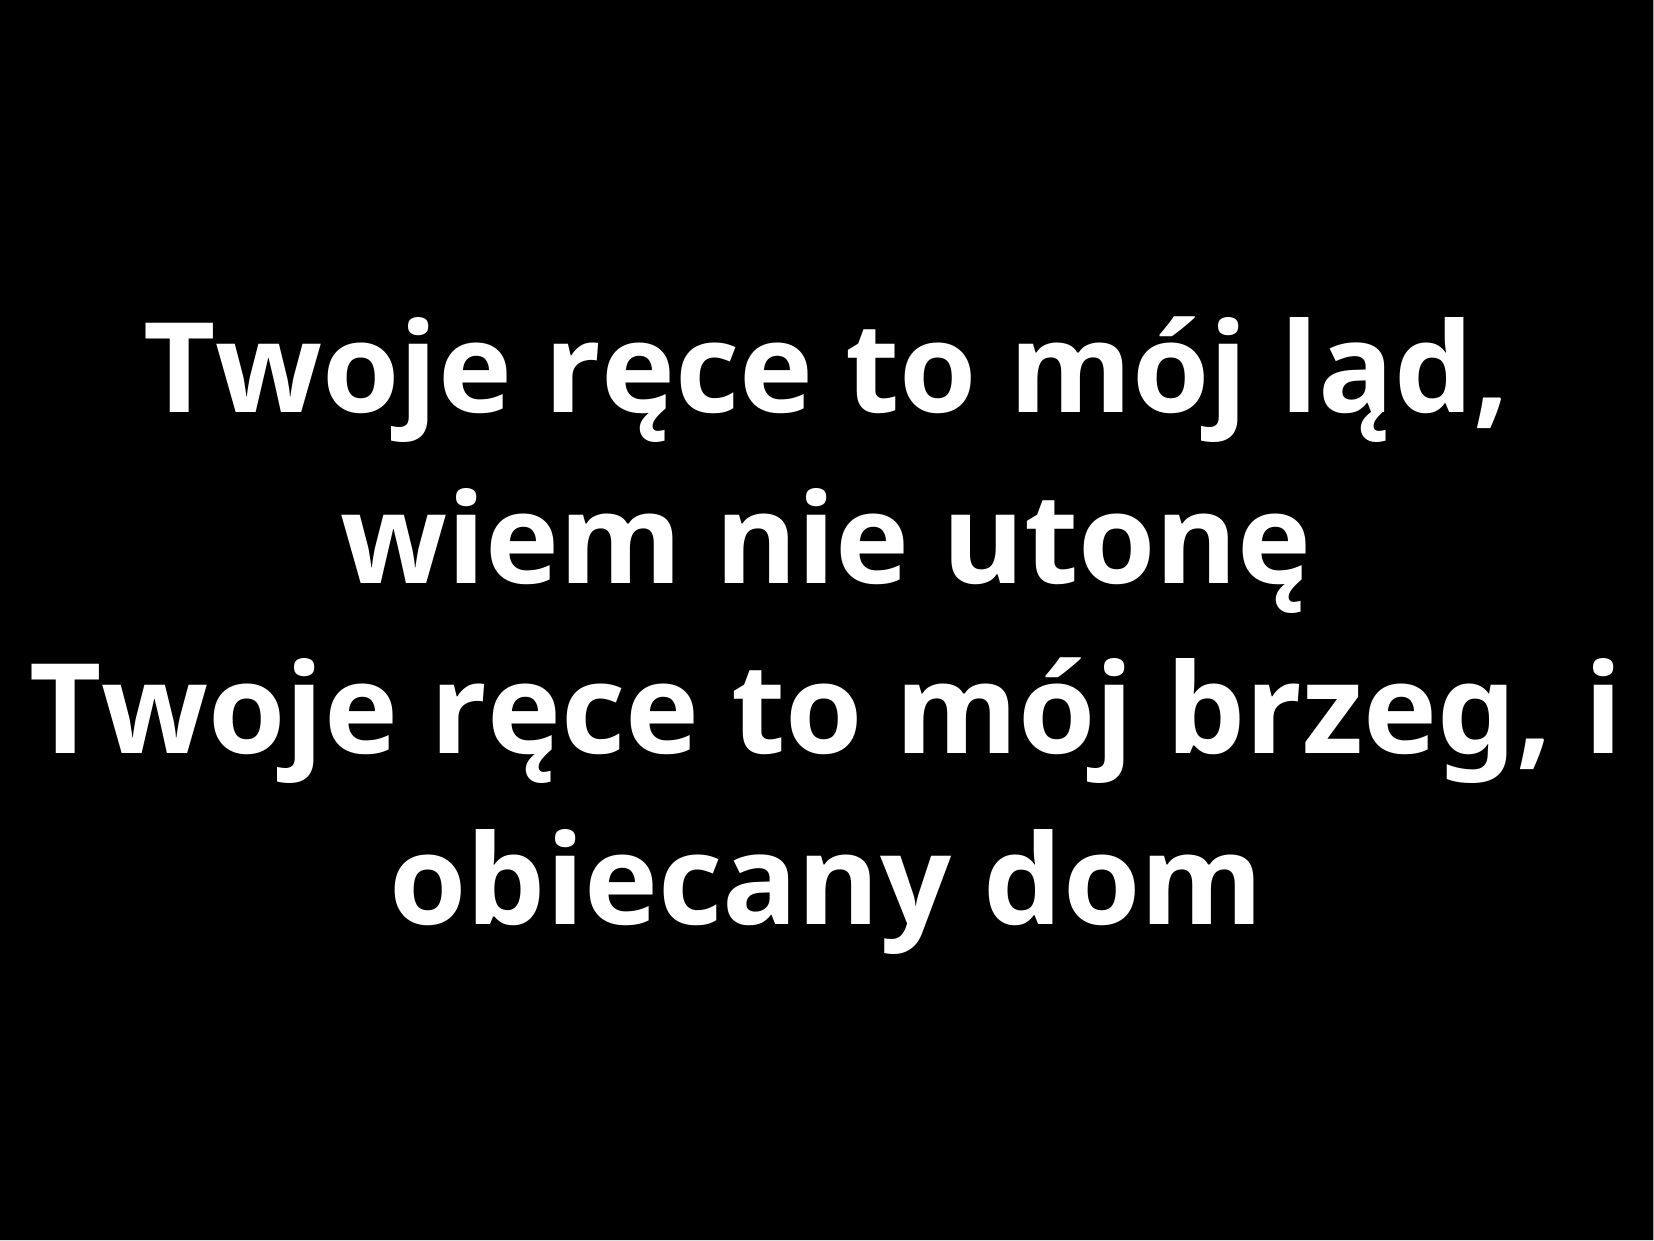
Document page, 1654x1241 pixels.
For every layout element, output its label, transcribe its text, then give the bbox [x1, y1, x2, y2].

title Twoje ręce to mój ląd, wiem nie utonę Twoje ręce to mój brzeg, i obiecany dom [0, 0, 1654, 1241]
